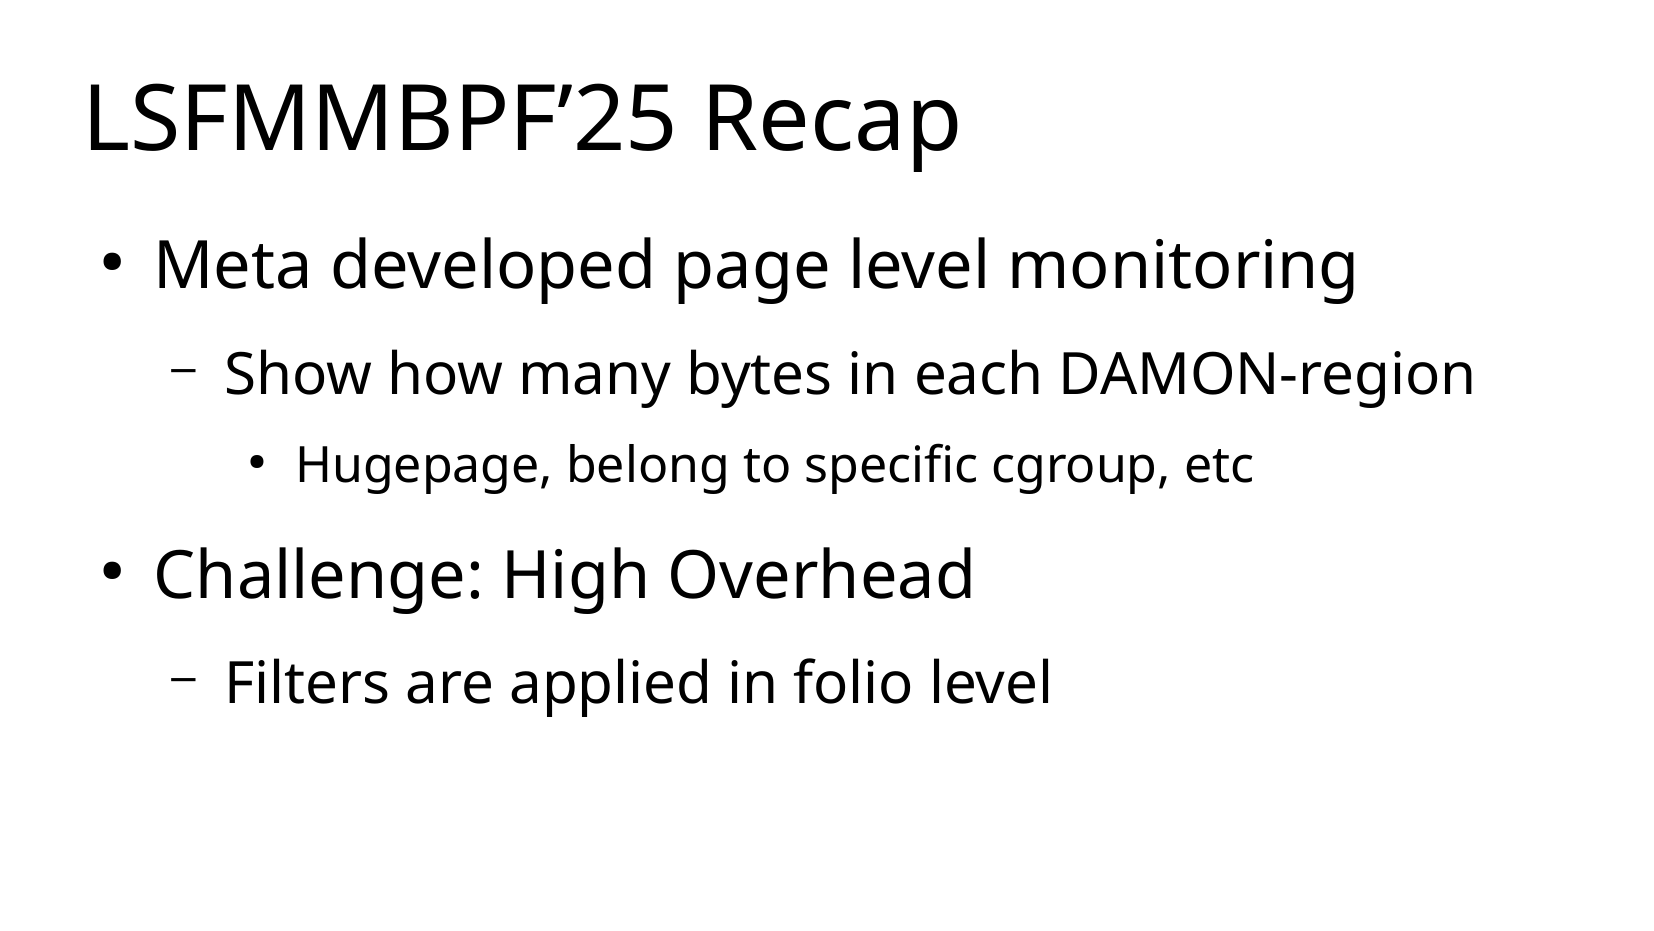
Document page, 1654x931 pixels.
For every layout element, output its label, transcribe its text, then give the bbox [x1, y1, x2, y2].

list Meta developed page level monitoring Show how many bytes in each DAMON-region Hugepage, belong to specific cgroup, etc Challenge: High Overhead Filters are applied in folio level [82, 217, 1571, 758]
title LSFMMBPF’25 Recap [82, 37, 1571, 193]
